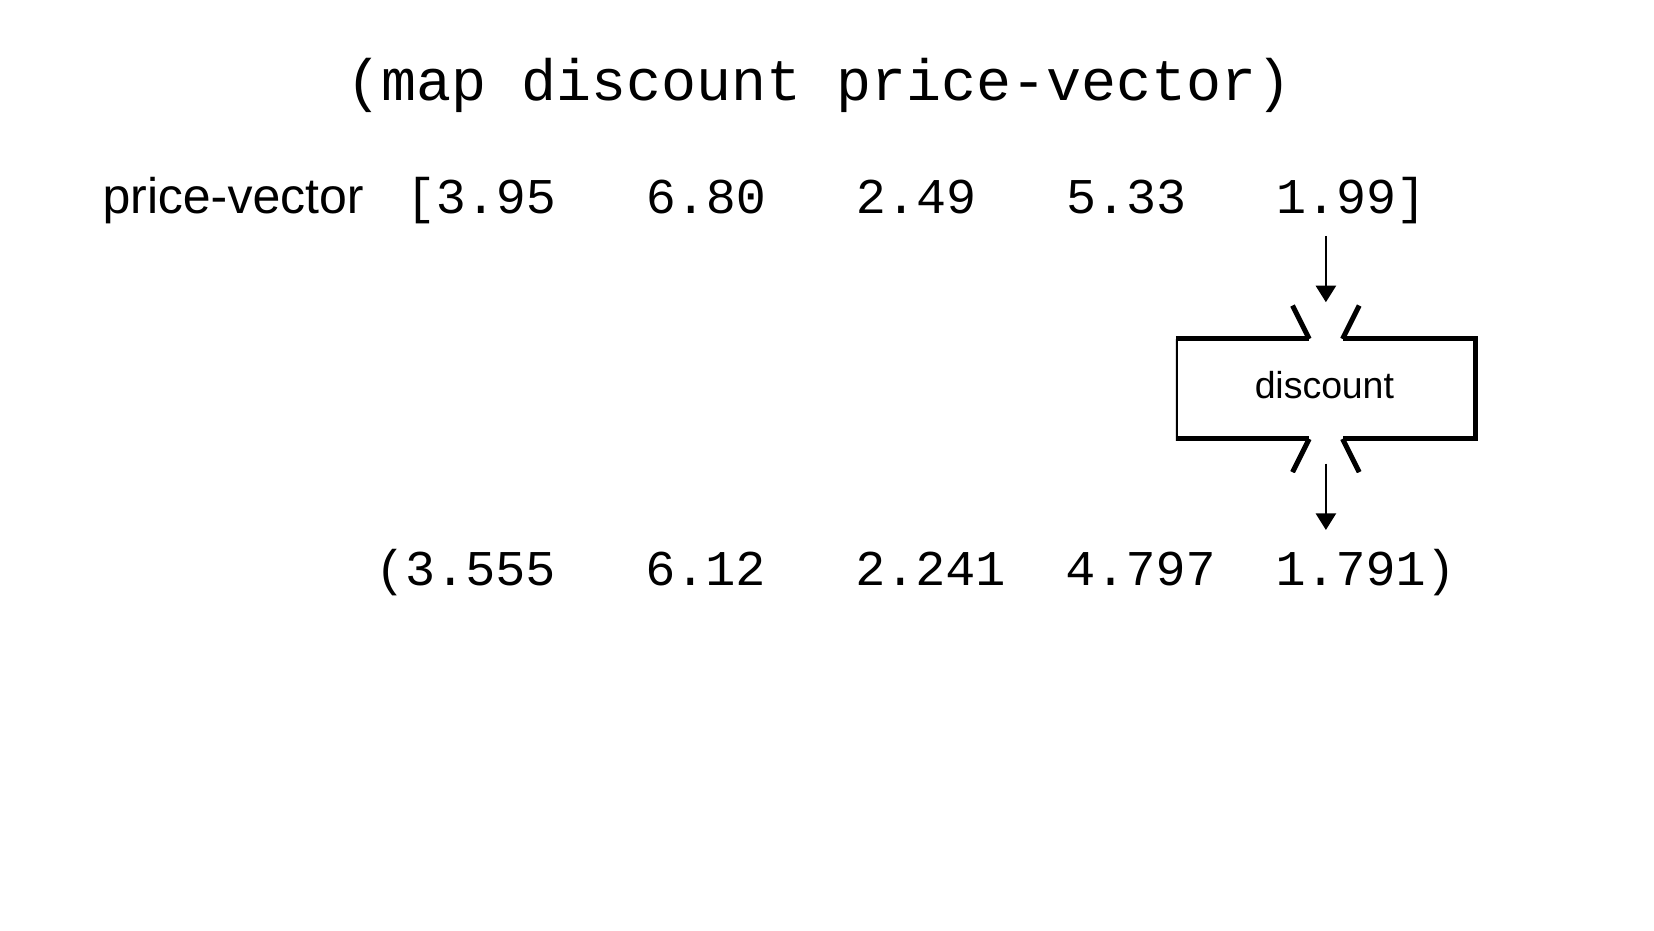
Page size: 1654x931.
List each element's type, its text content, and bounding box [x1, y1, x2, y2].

text_box price-vector [3.95 6.80 2.49 5.33 1.99] [87, 160, 1471, 241]
picture [1175, 272, 1485, 473]
text_box (map discount price-vector) [331, 45, 1322, 126]
text_box (3.555 6.12 2.241 4.797 1.791) [360, 535, 1561, 616]
text_box discount [1240, 357, 1421, 415]
